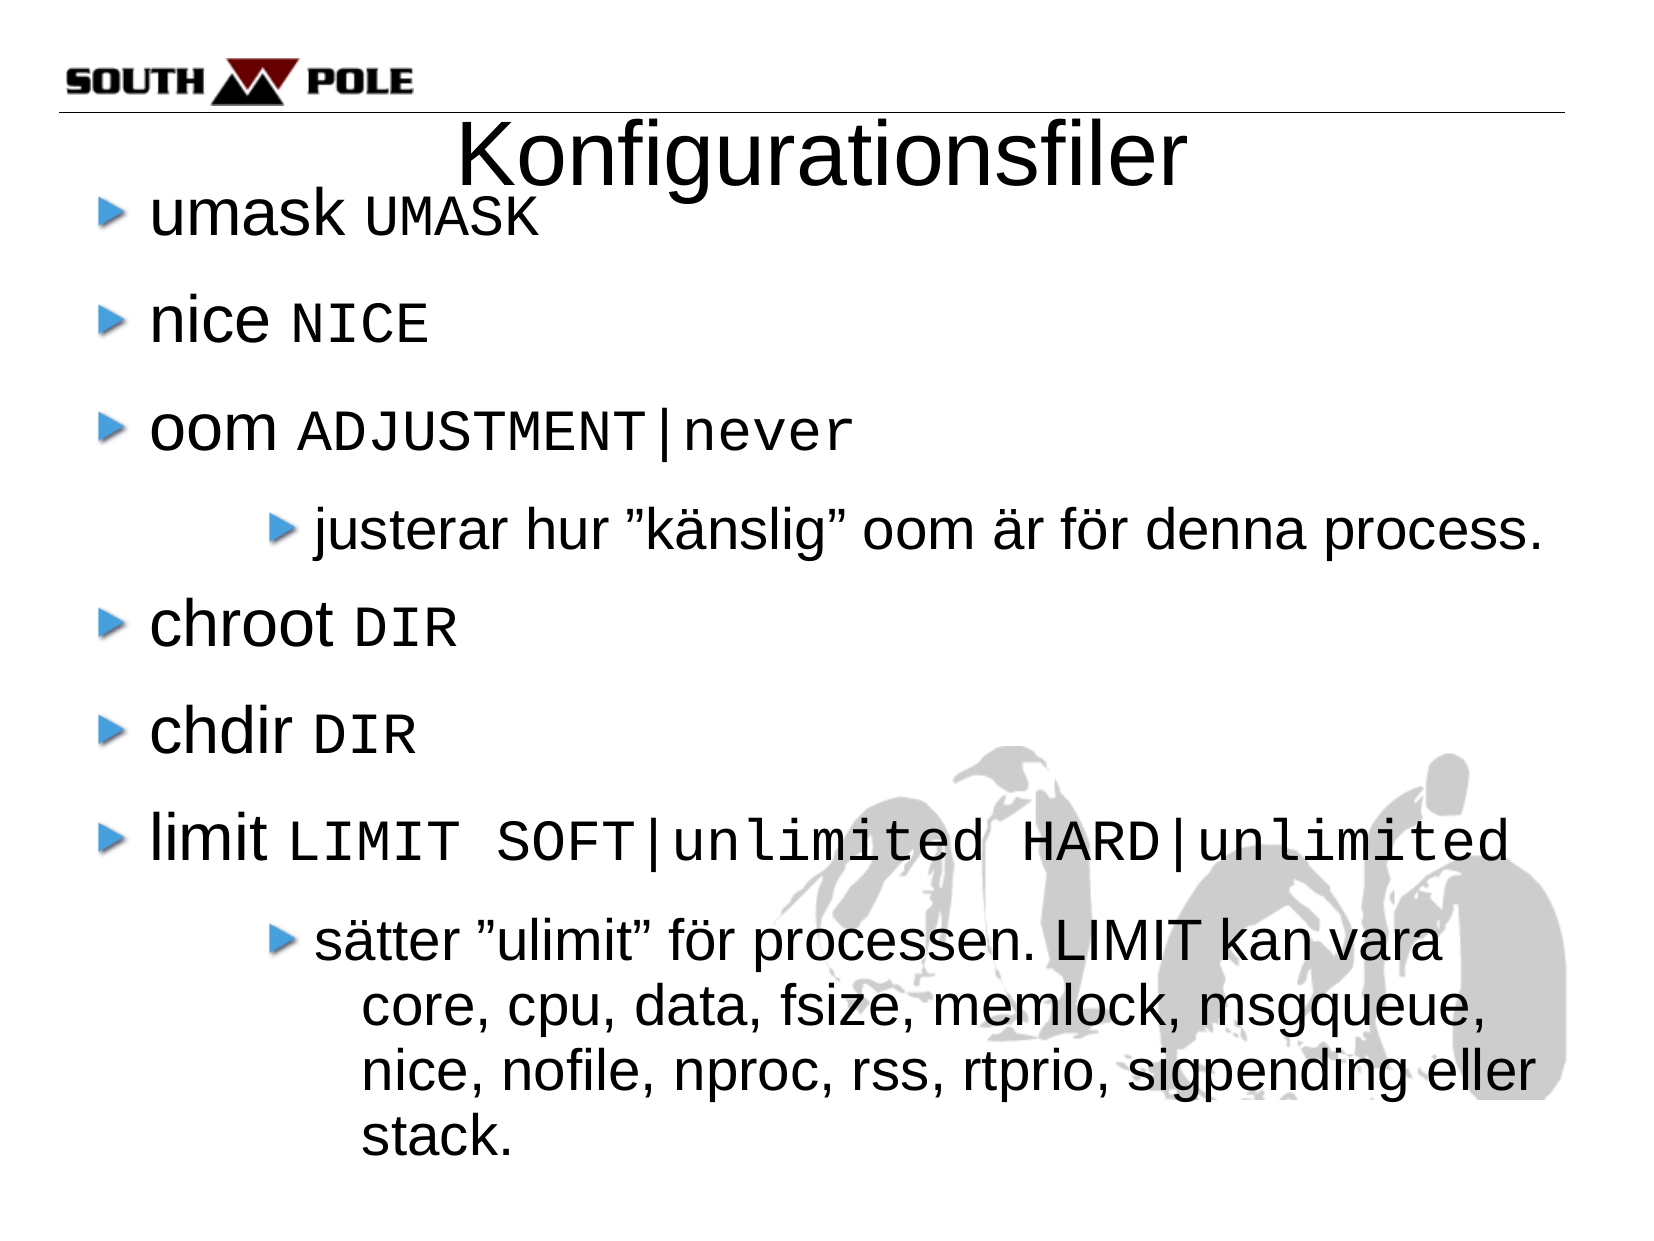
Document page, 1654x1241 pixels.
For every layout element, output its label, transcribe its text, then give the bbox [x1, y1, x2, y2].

list umask UMASK nice NICE oom ADJUSTMENT|never justerar hur ”känslig” oom är för denna process. chroot DIR chdir DIR limit LIMIT SOFT|unlimited HARD|unlimited sätter ”ulimit” för processen. LIMIT kan vara core, cpu, data, fsize, memlock, msgqueue, nice, nofile, nproc, rss, rtprio, sigpending eller stack. [78, 174, 1567, 1206]
title Konfigurationsfiler [78, 50, 1567, 174]
picture [66, 58, 78, 106]
